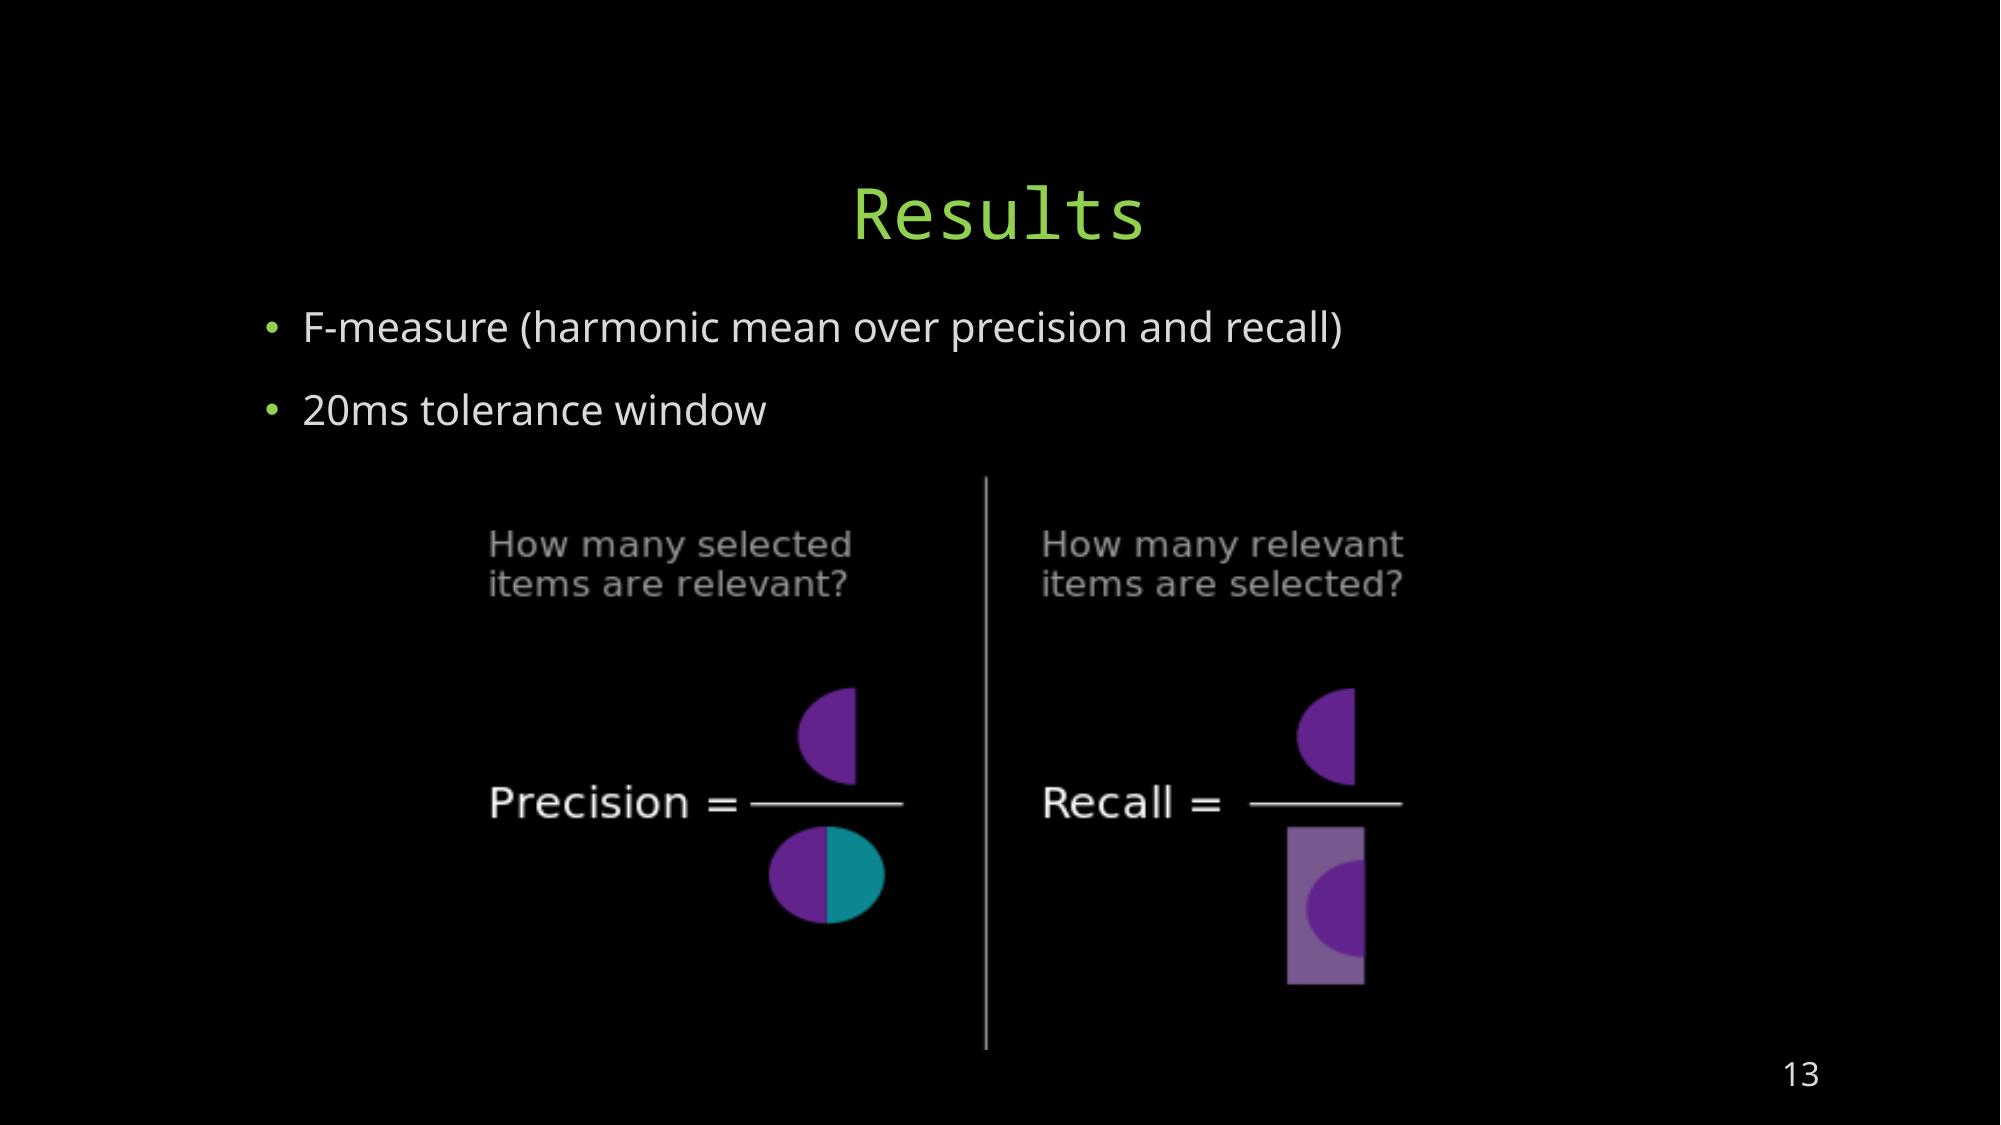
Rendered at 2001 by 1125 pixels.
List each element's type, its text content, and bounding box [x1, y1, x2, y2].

text_box [1766, 1046, 1905, 1089]
list F-measure (harmonic mean over precision and recall) 20ms tolerance window [249, 299, 1832, 1000]
picture [363, 456, 1583, 1051]
title Results [249, 75, 1750, 263]
